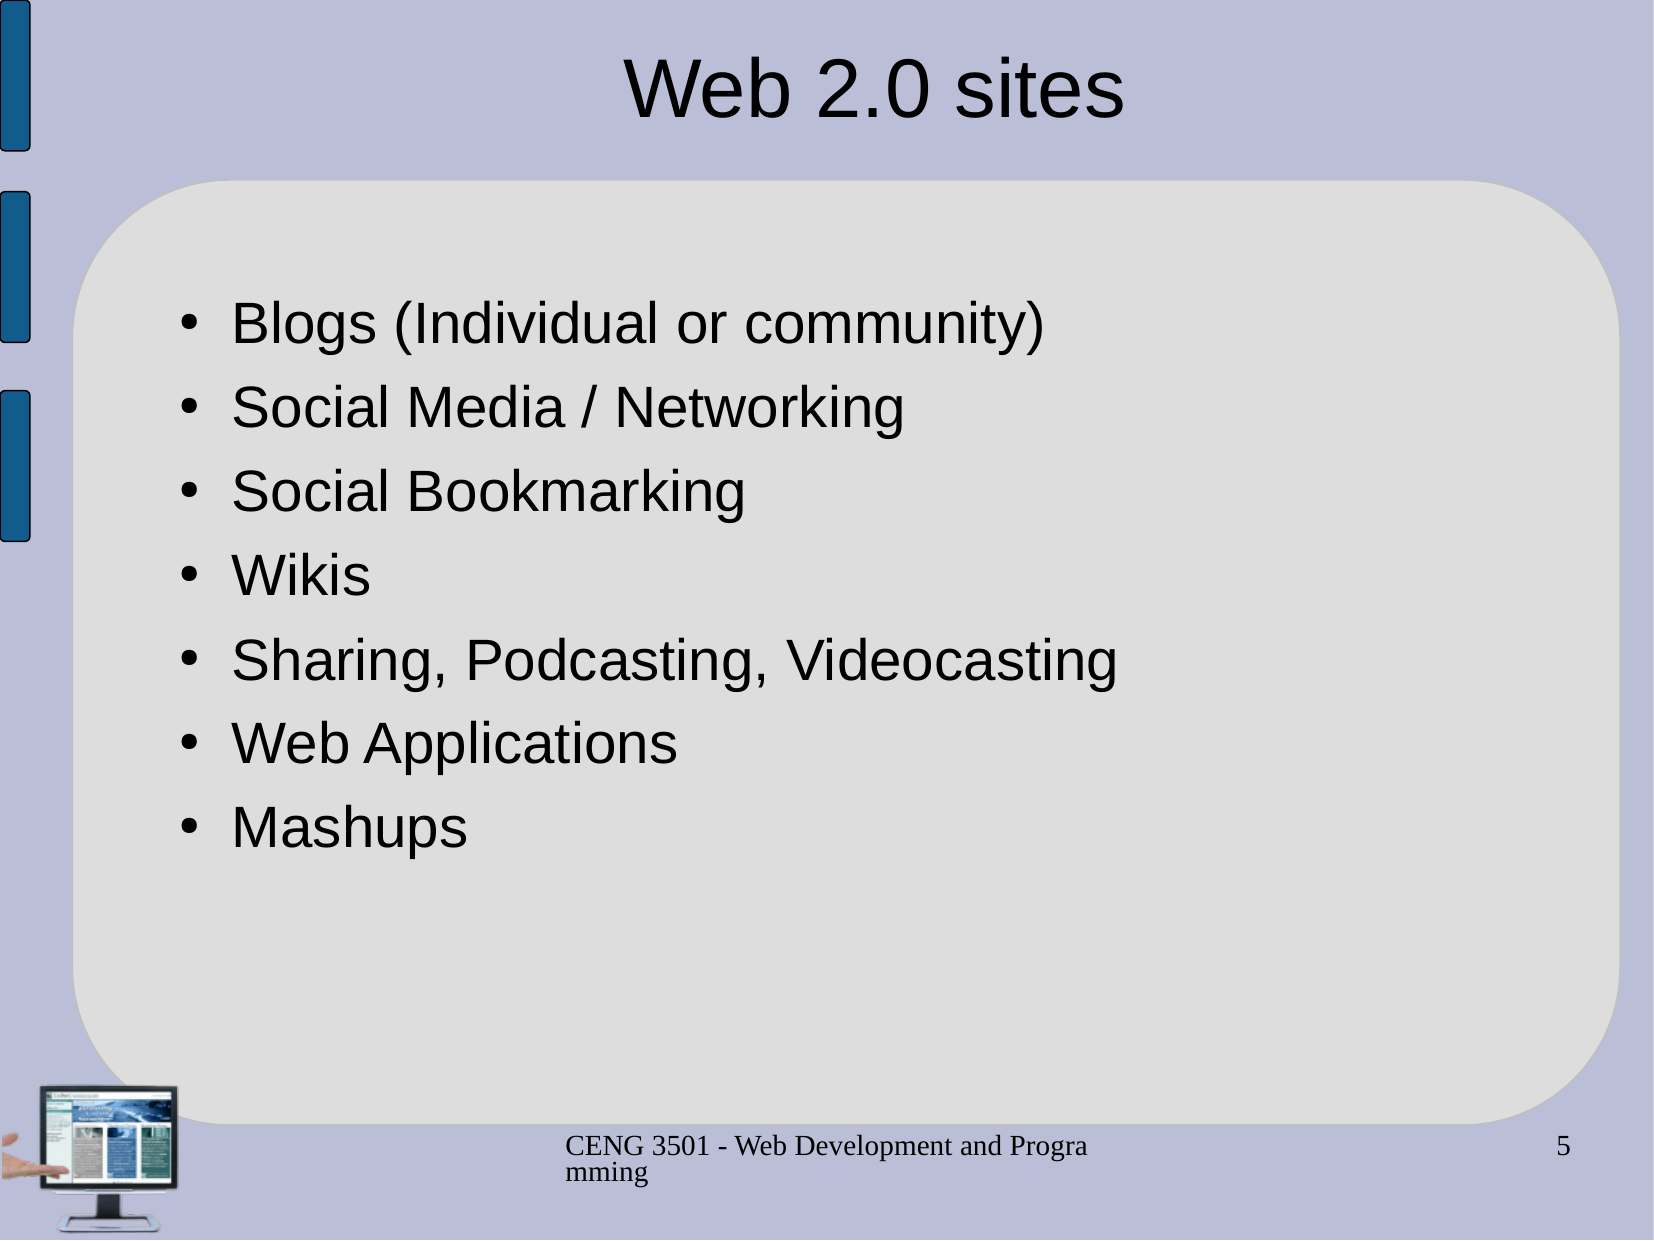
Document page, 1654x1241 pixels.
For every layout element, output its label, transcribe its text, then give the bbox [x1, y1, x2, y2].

picture [2, 1079, 225, 1238]
list Blogs (Individual or community) Social Media / Networking Social Bookmarking Wikis Sharing, Podcasting, Videocasting Web Applications Mashups [90, 225, 1620, 1117]
title Web 2.0 sites [112, 22, 1637, 162]
